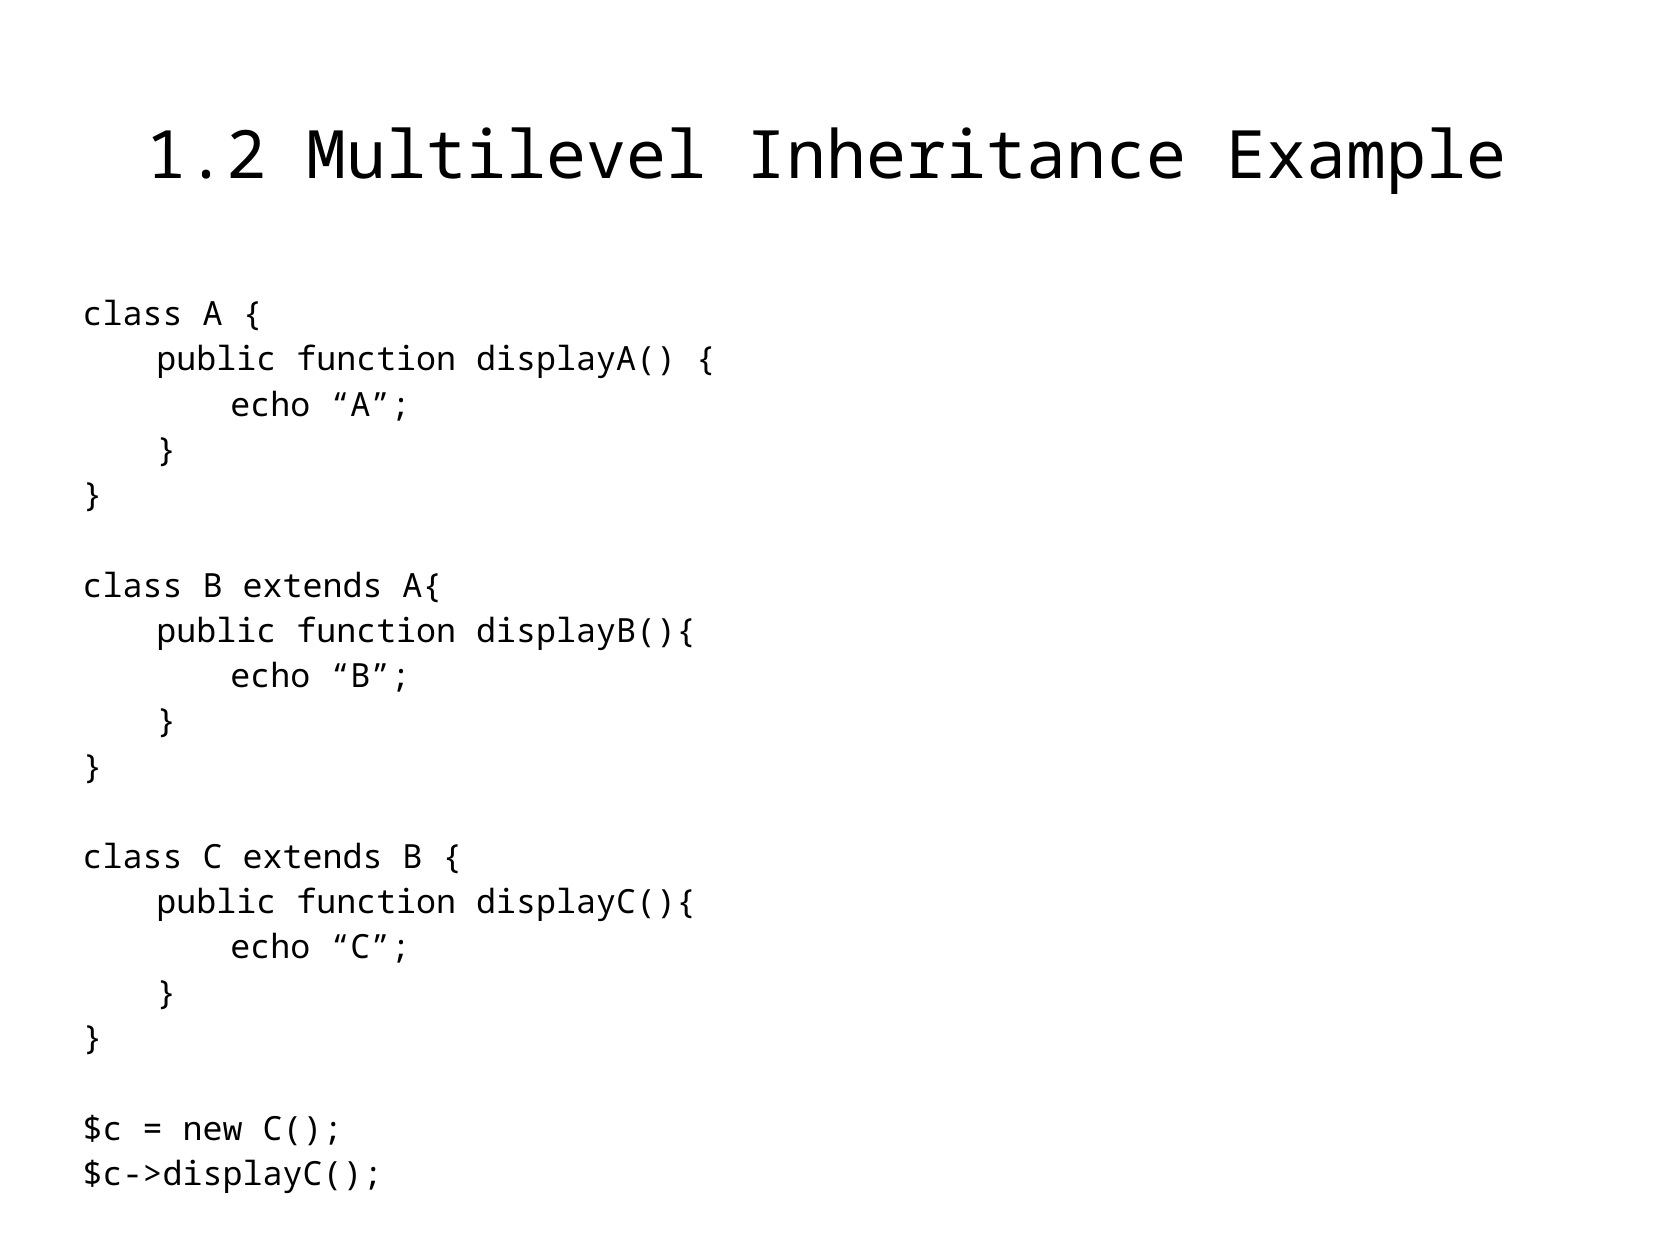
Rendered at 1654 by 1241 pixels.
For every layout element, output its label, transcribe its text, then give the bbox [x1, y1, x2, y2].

subtitle class A { public function displayA() { echo “A”; } } class B extends A{ public function displayB(){ echo “B”; } } class C extends B { public function displayC(){ echo “C”; } } $c = new C(); $c->displayC(); [82, 290, 1571, 1066]
title 1.2 Multilevel Inheritance Example [82, 49, 1571, 257]
